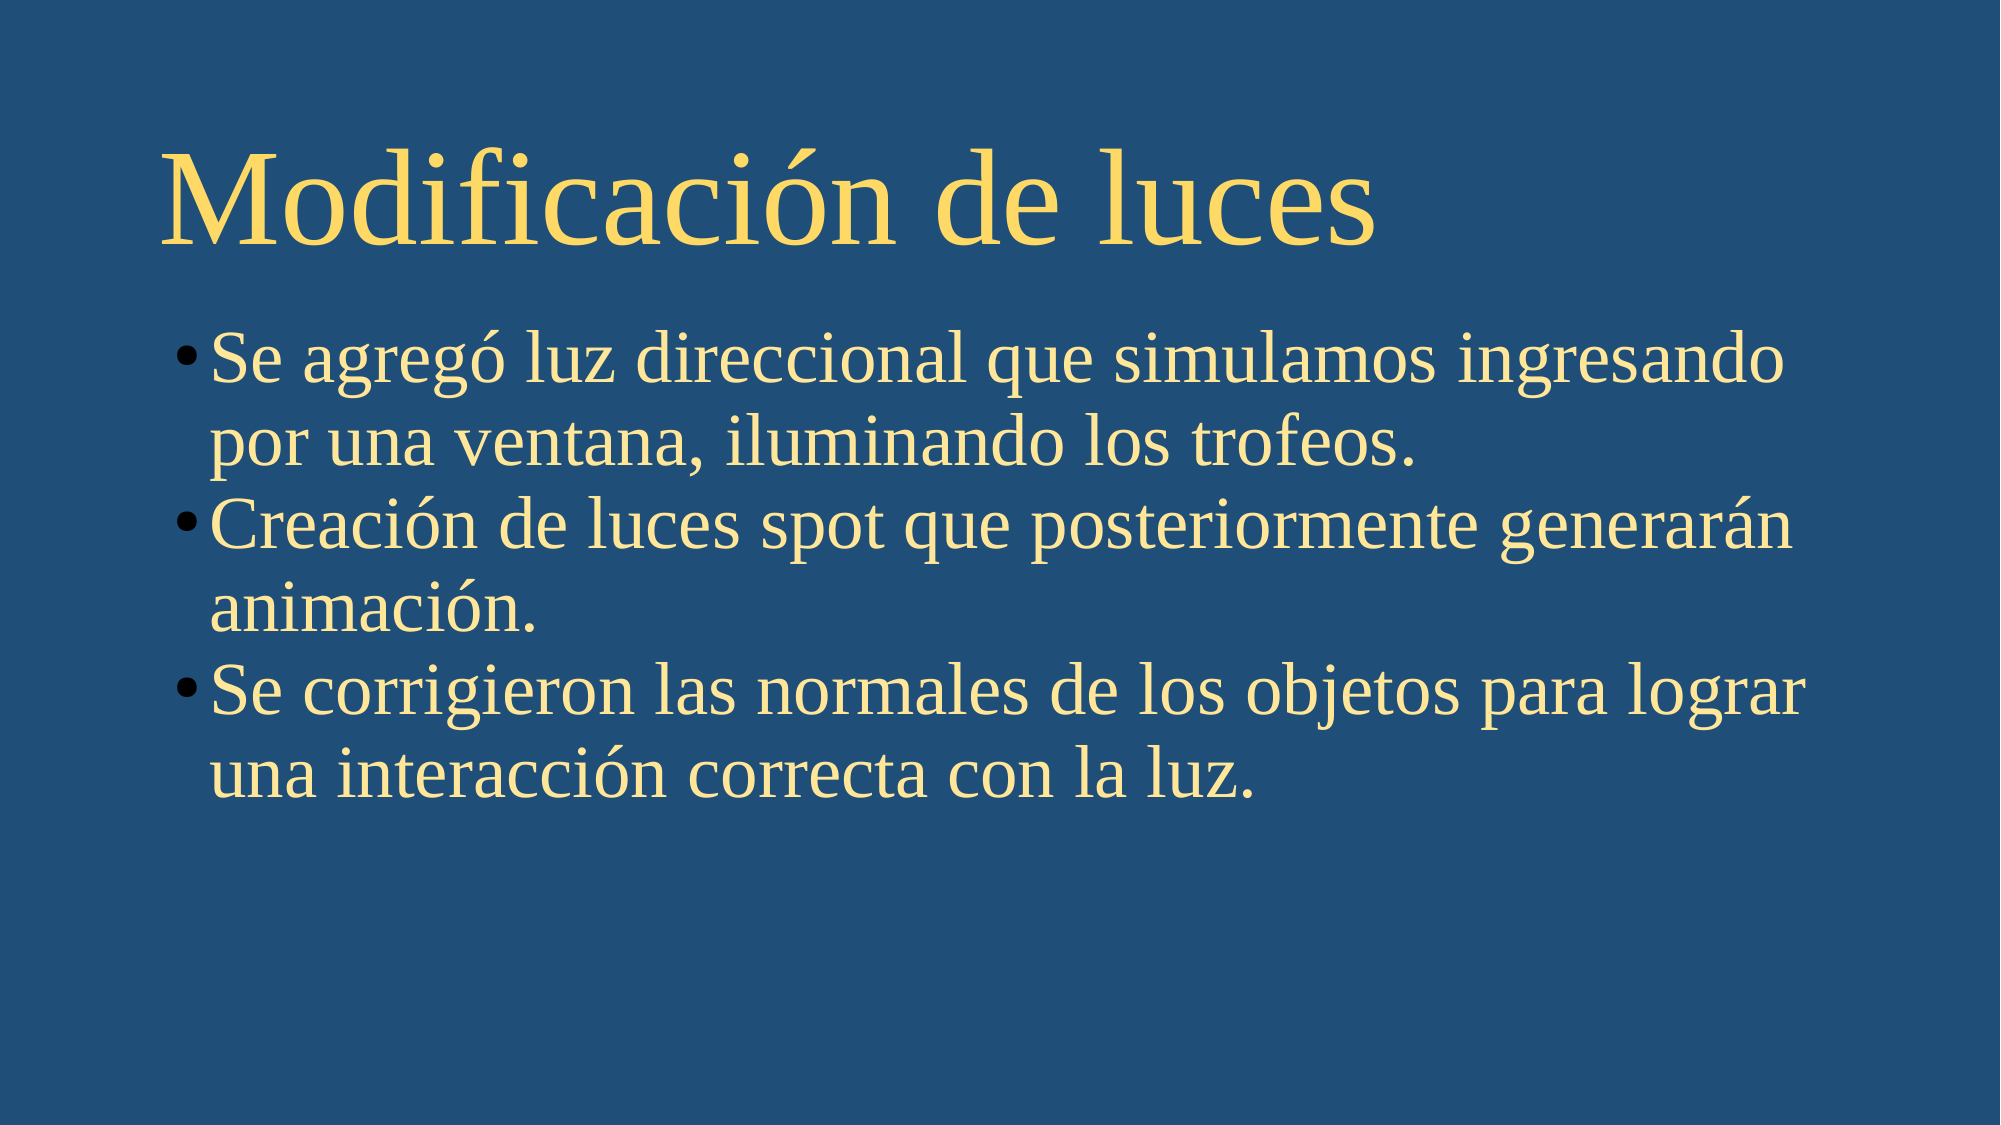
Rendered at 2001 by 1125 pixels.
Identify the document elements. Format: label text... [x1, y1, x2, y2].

list [206, 308, 1932, 1023]
title Modificación de luces [143, 91, 1869, 309]
text_box Se agregó luz direccional que simulamos ingresando por una ventana, iluminando los trofeos. Creación de luces spot que posteriormente generarán animación. Se corrigieron las normales de los objetos para lograr una interacción correcta con la luz. [159, 308, 1831, 822]
